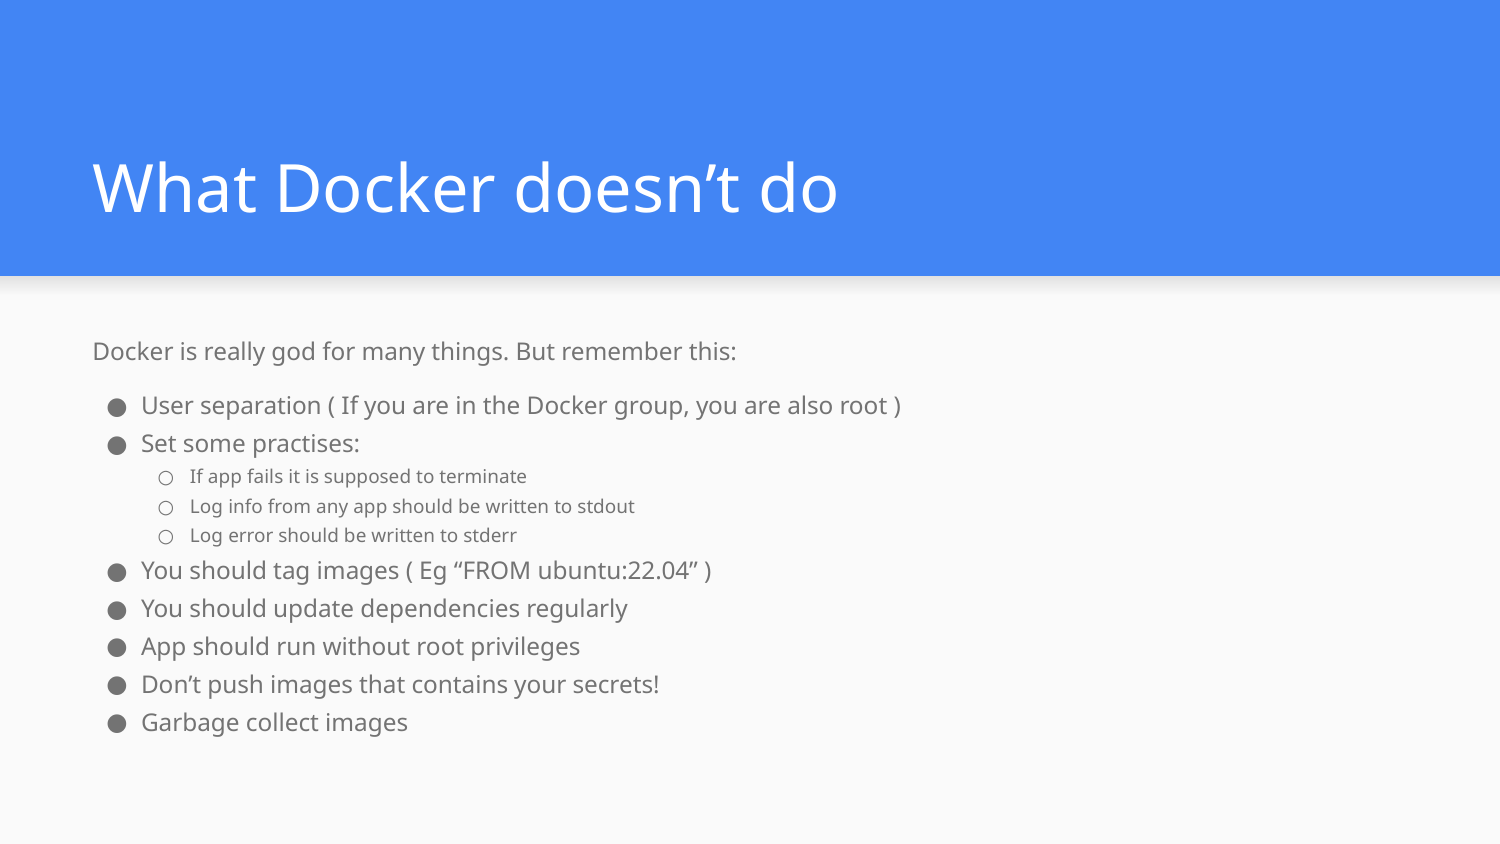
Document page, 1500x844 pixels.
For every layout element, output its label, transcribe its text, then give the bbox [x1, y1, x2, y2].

list Docker is really god for many things. But remember this: User separation ( If you are in the Docker group, you are also root ) Set some practises: If app fails it is supposed to terminate Log info from any app should be written to stdout Log error should be written to stderr You should tag images ( Eg “FROM ubuntu:22.04” ) You should update dependencies regularly App should run without root privileges Don’t push images that contains your secrets! Garbage collect images [77, 314, 1427, 760]
title What Docker doesn’t do [77, 121, 1427, 248]
